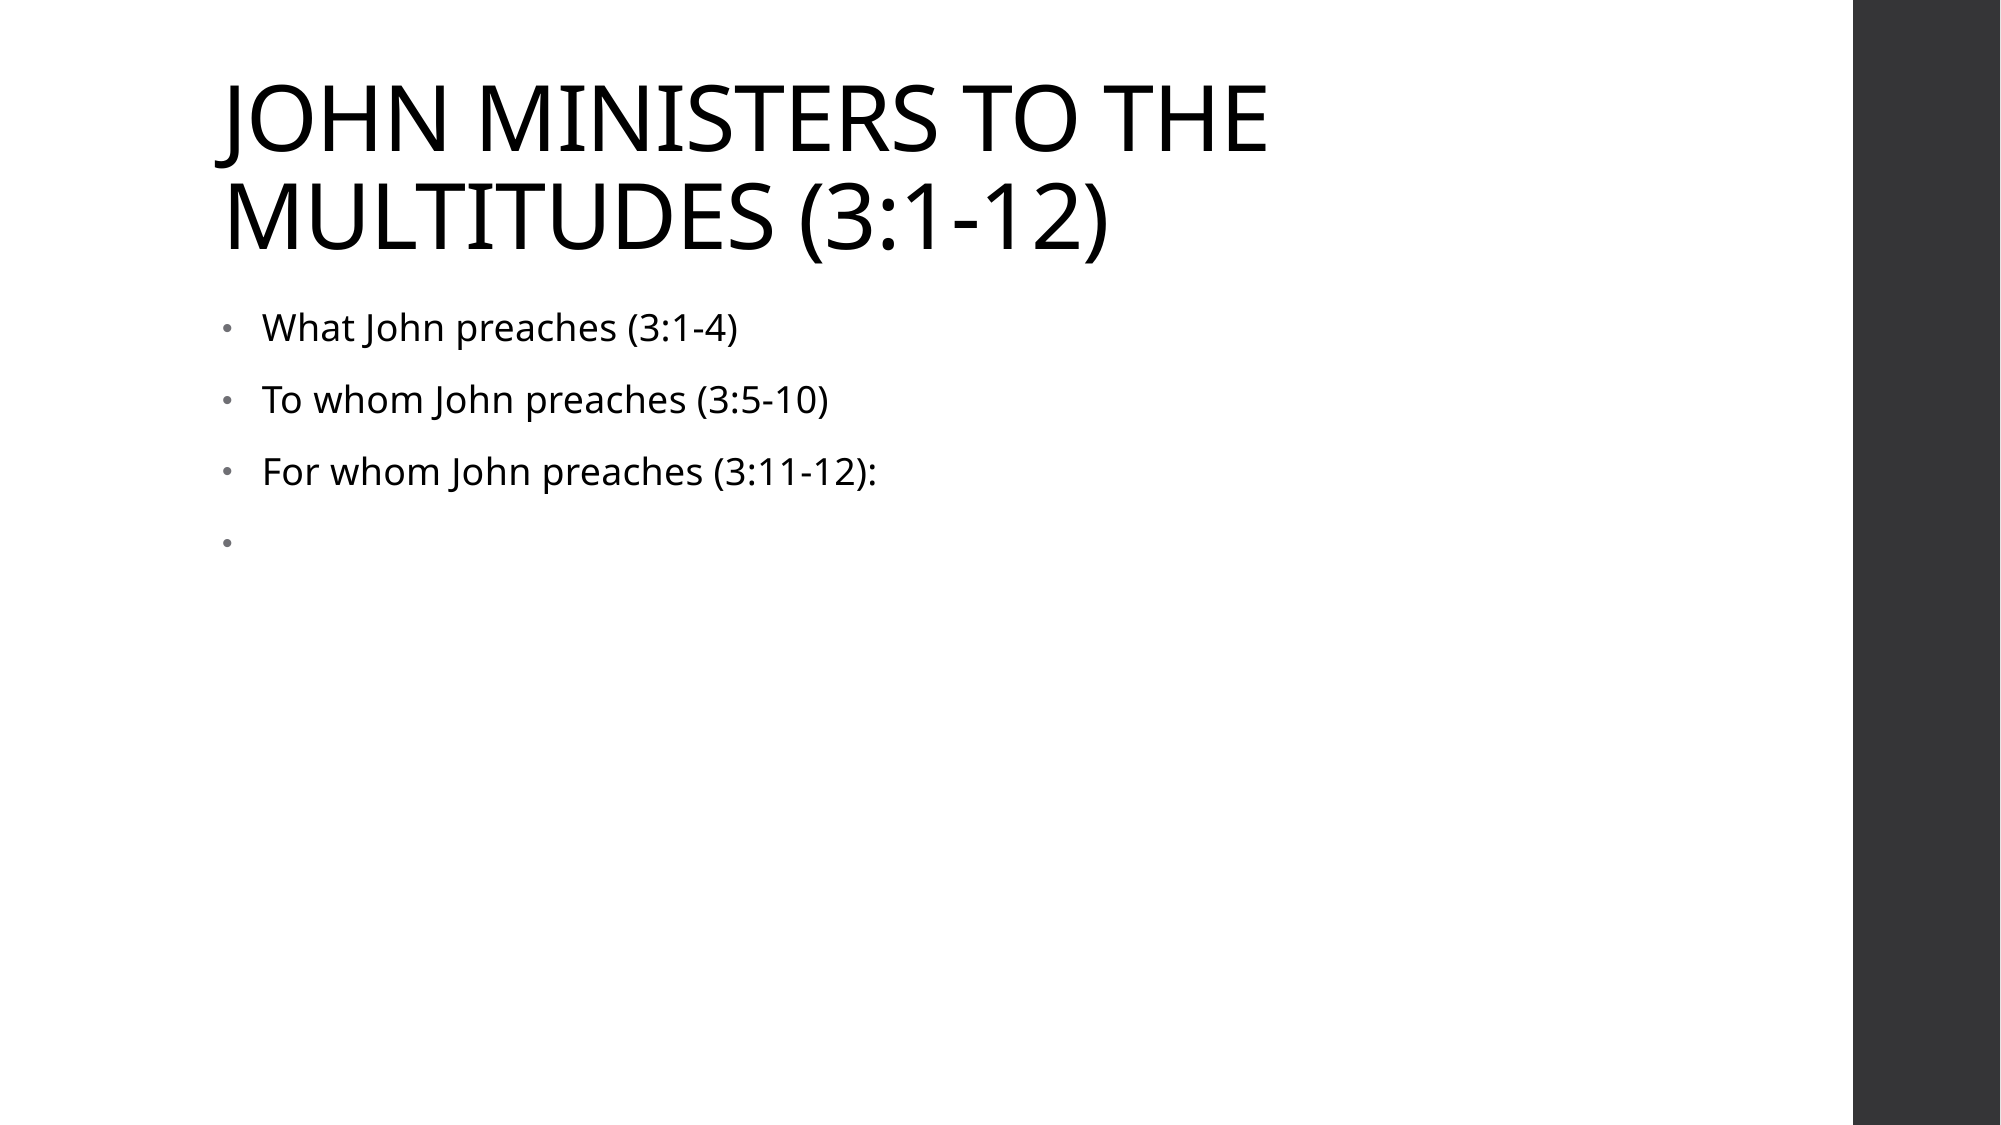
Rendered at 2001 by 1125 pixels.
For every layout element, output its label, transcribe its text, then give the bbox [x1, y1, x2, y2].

list What John preaches (3:1-4) To whom John preaches (3:5-10) For whom John preaches (3:11-12): [206, 299, 1617, 1014]
title JOHN MINISTERS TO THE MULTITUDES (3:1-12) [206, 60, 1797, 278]
